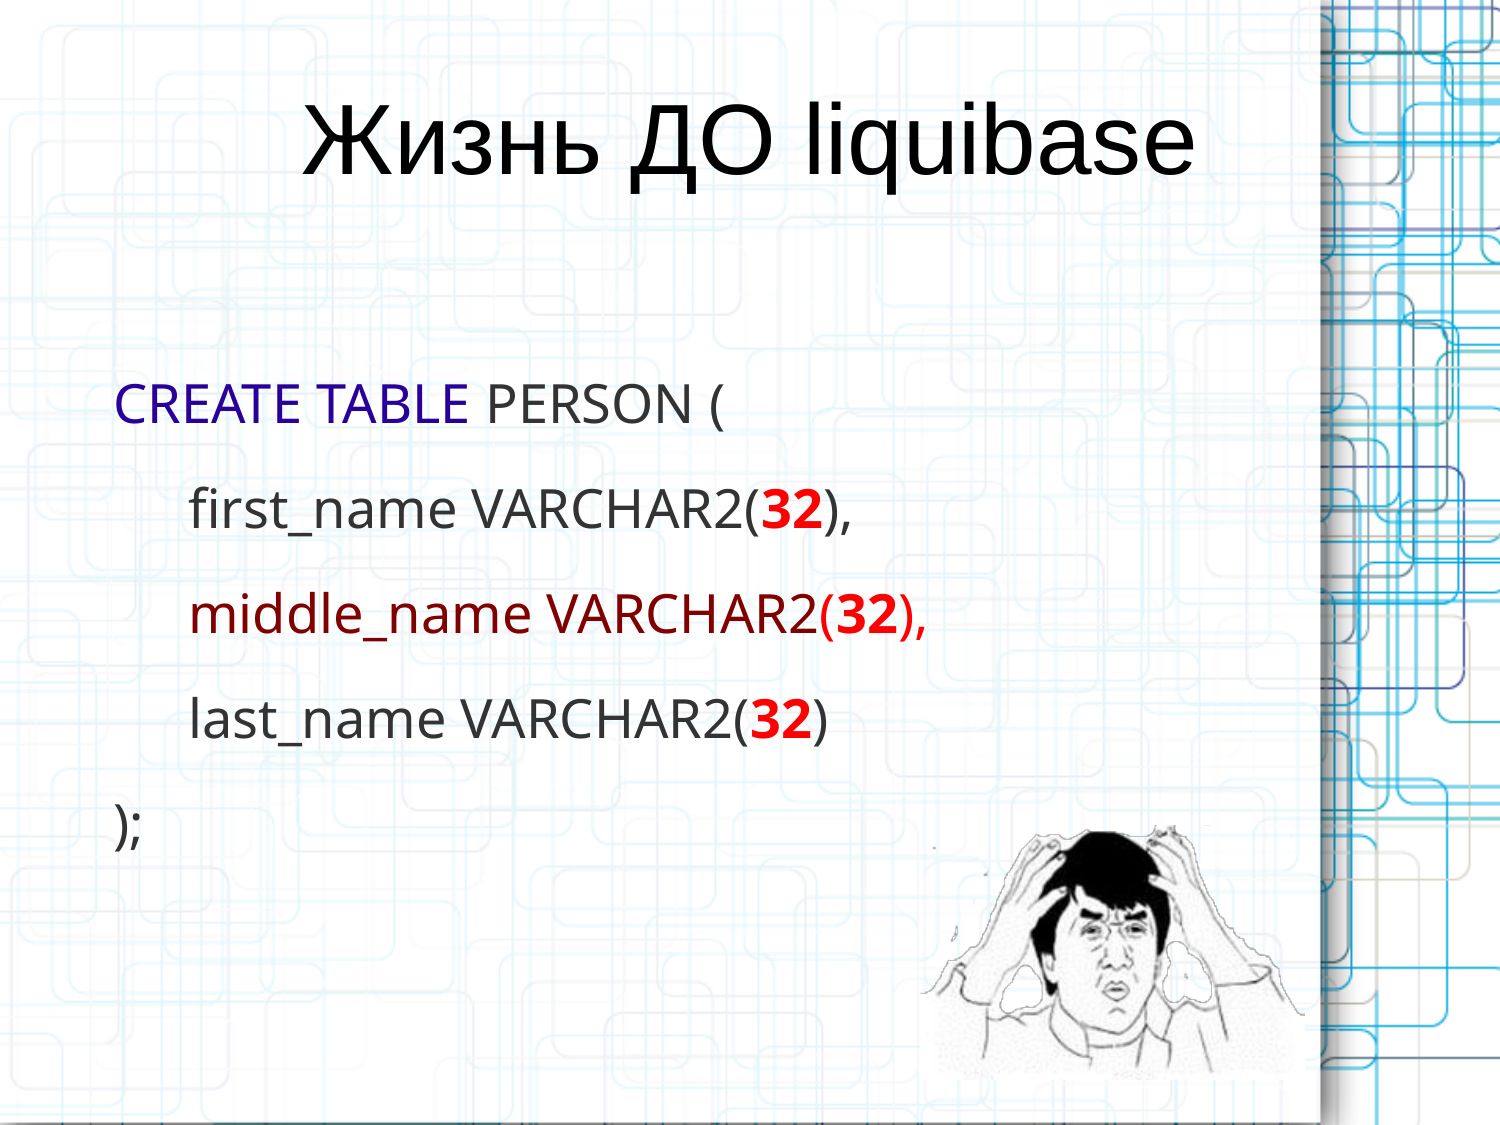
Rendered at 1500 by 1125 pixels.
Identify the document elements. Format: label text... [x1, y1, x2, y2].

text_box CREATE TABLE PERSON ( first_name VARCHAR2(32), middle_name VARCHAR2(32), last_name VARCHAR2(32) ); [98, 330, 1216, 1020]
picture [0, 0, 1500, 1125]
title Жизнь ДО liquibase [75, 54, 1426, 210]
text_box [920, 825, 1306, 1080]
